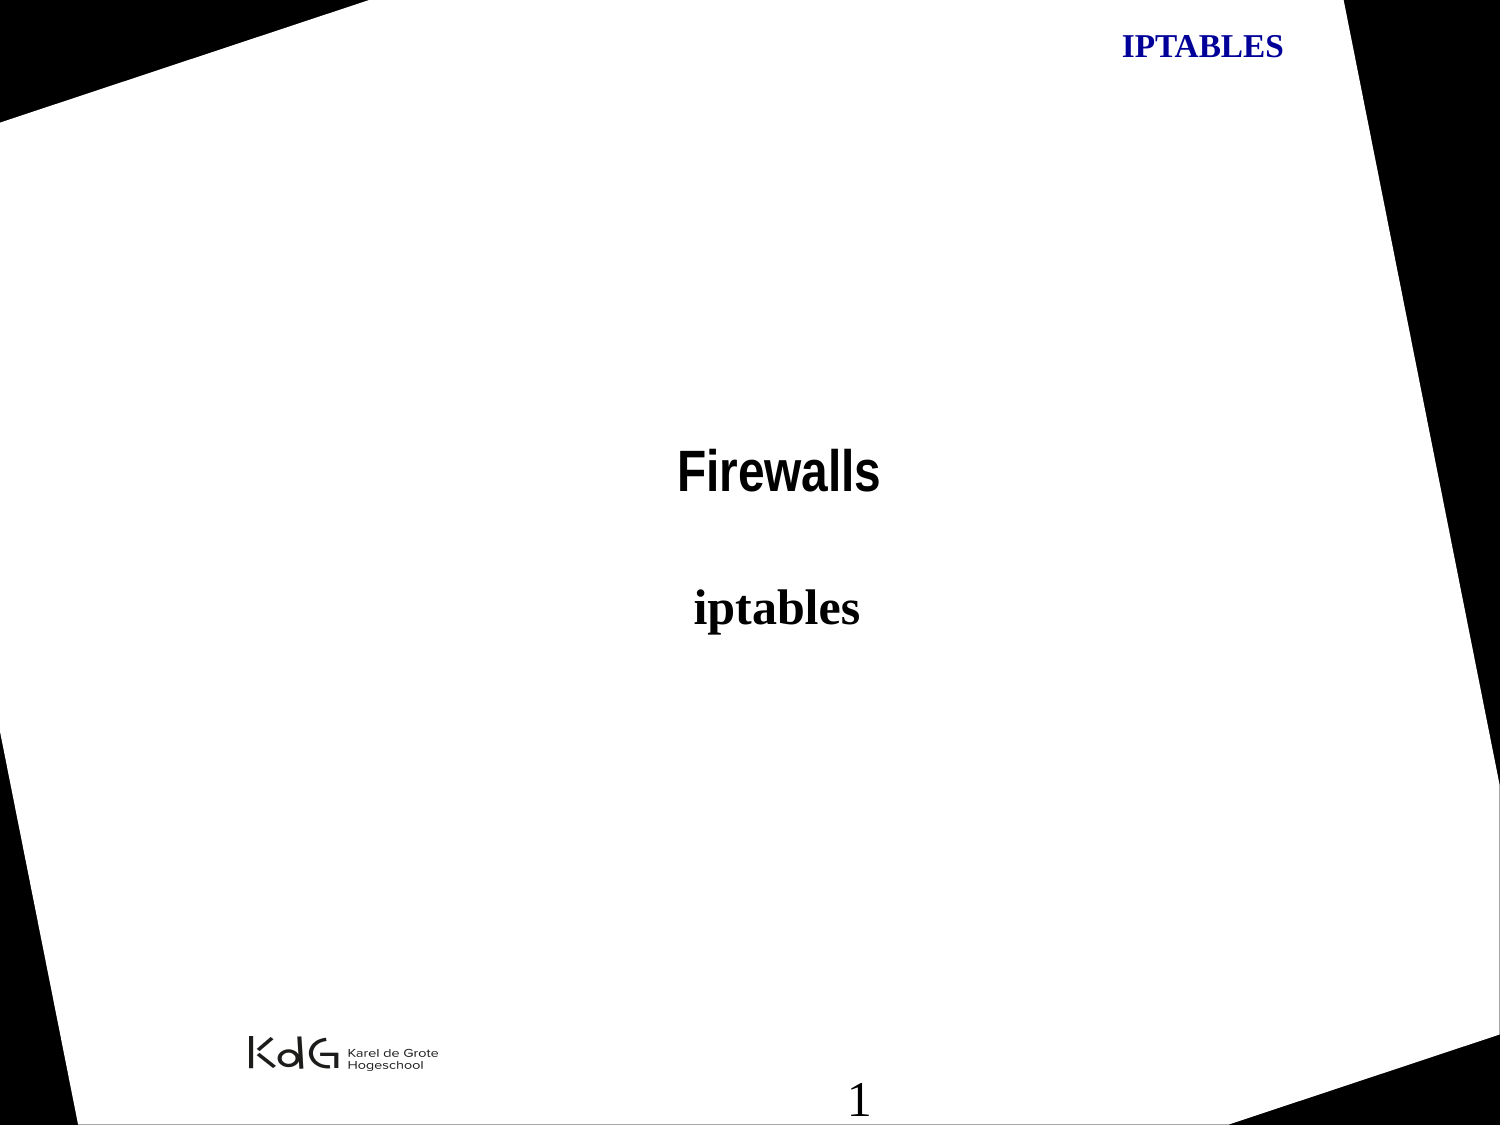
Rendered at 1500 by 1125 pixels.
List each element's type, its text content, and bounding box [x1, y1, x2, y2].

text_box Firewalls [141, 377, 1417, 565]
picture [249, 1036, 438, 1071]
text_box iptables [220, 566, 1334, 855]
